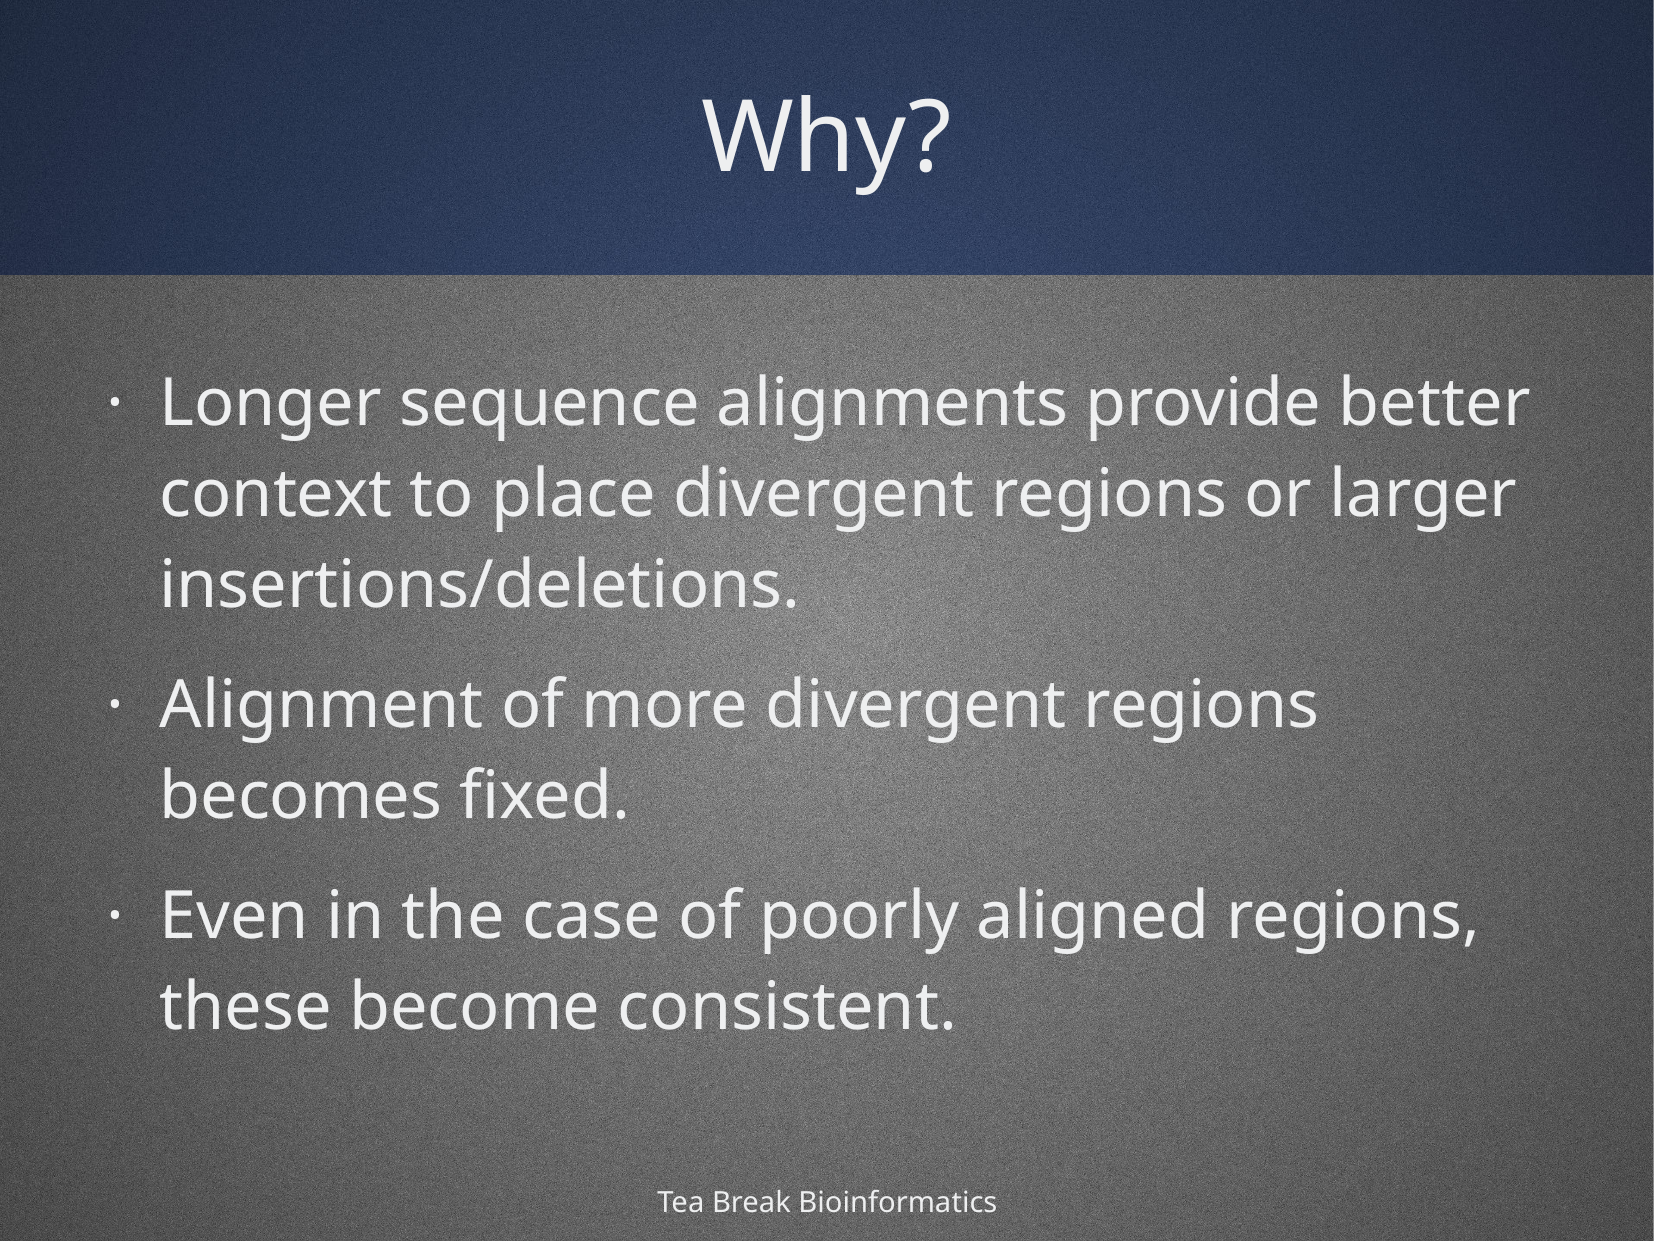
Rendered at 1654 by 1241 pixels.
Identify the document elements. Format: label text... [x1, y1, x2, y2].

title Why? [88, 29, 1565, 237]
picture [0, 0, 1654, 1241]
list Longer sequence alignments provide better context to place divergent regions or larger insertions/deletions. Alignment of more divergent regions becomes fixed. Even in the case of poorly aligned regions, these become consistent. [88, 354, 1565, 1066]
